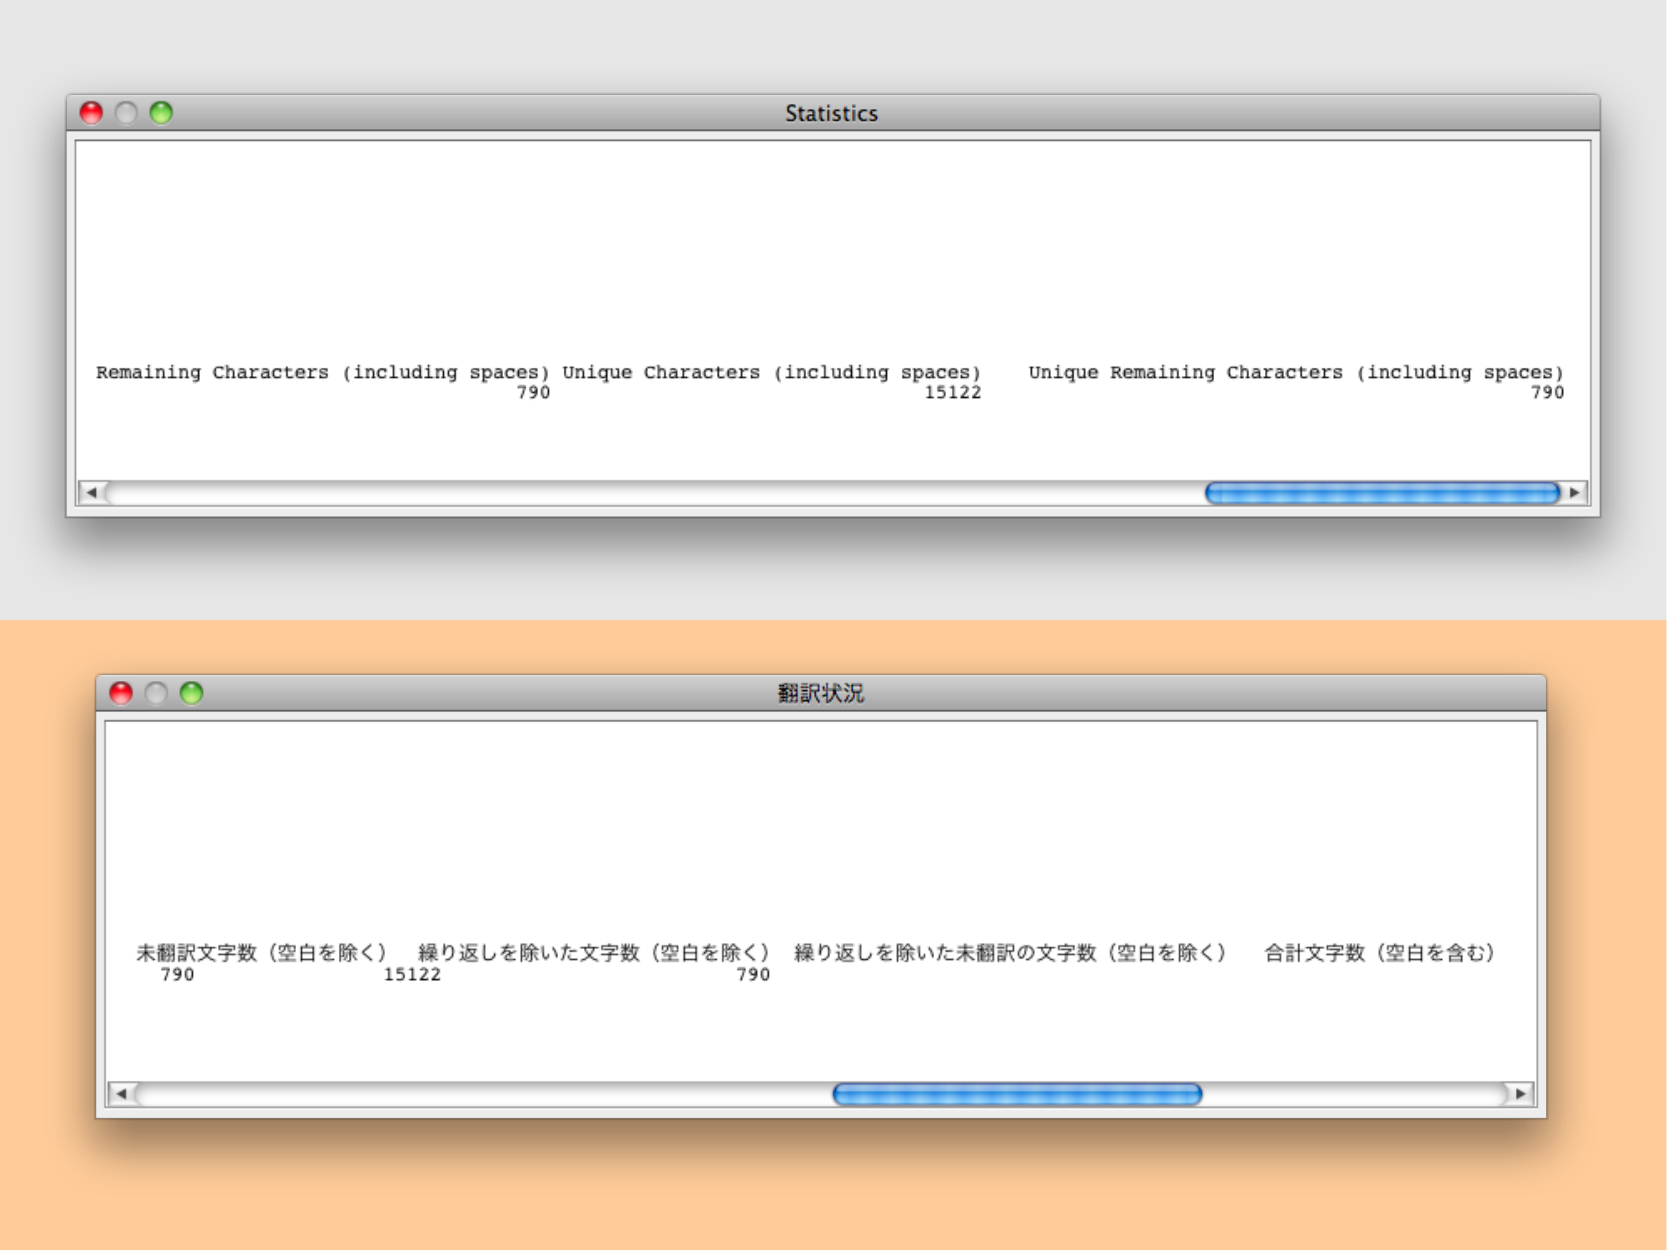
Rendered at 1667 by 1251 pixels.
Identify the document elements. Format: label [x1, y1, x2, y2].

text_box [0, 620, 1667, 1251]
picture [29, 633, 1614, 1211]
picture [0, 53, 1667, 609]
